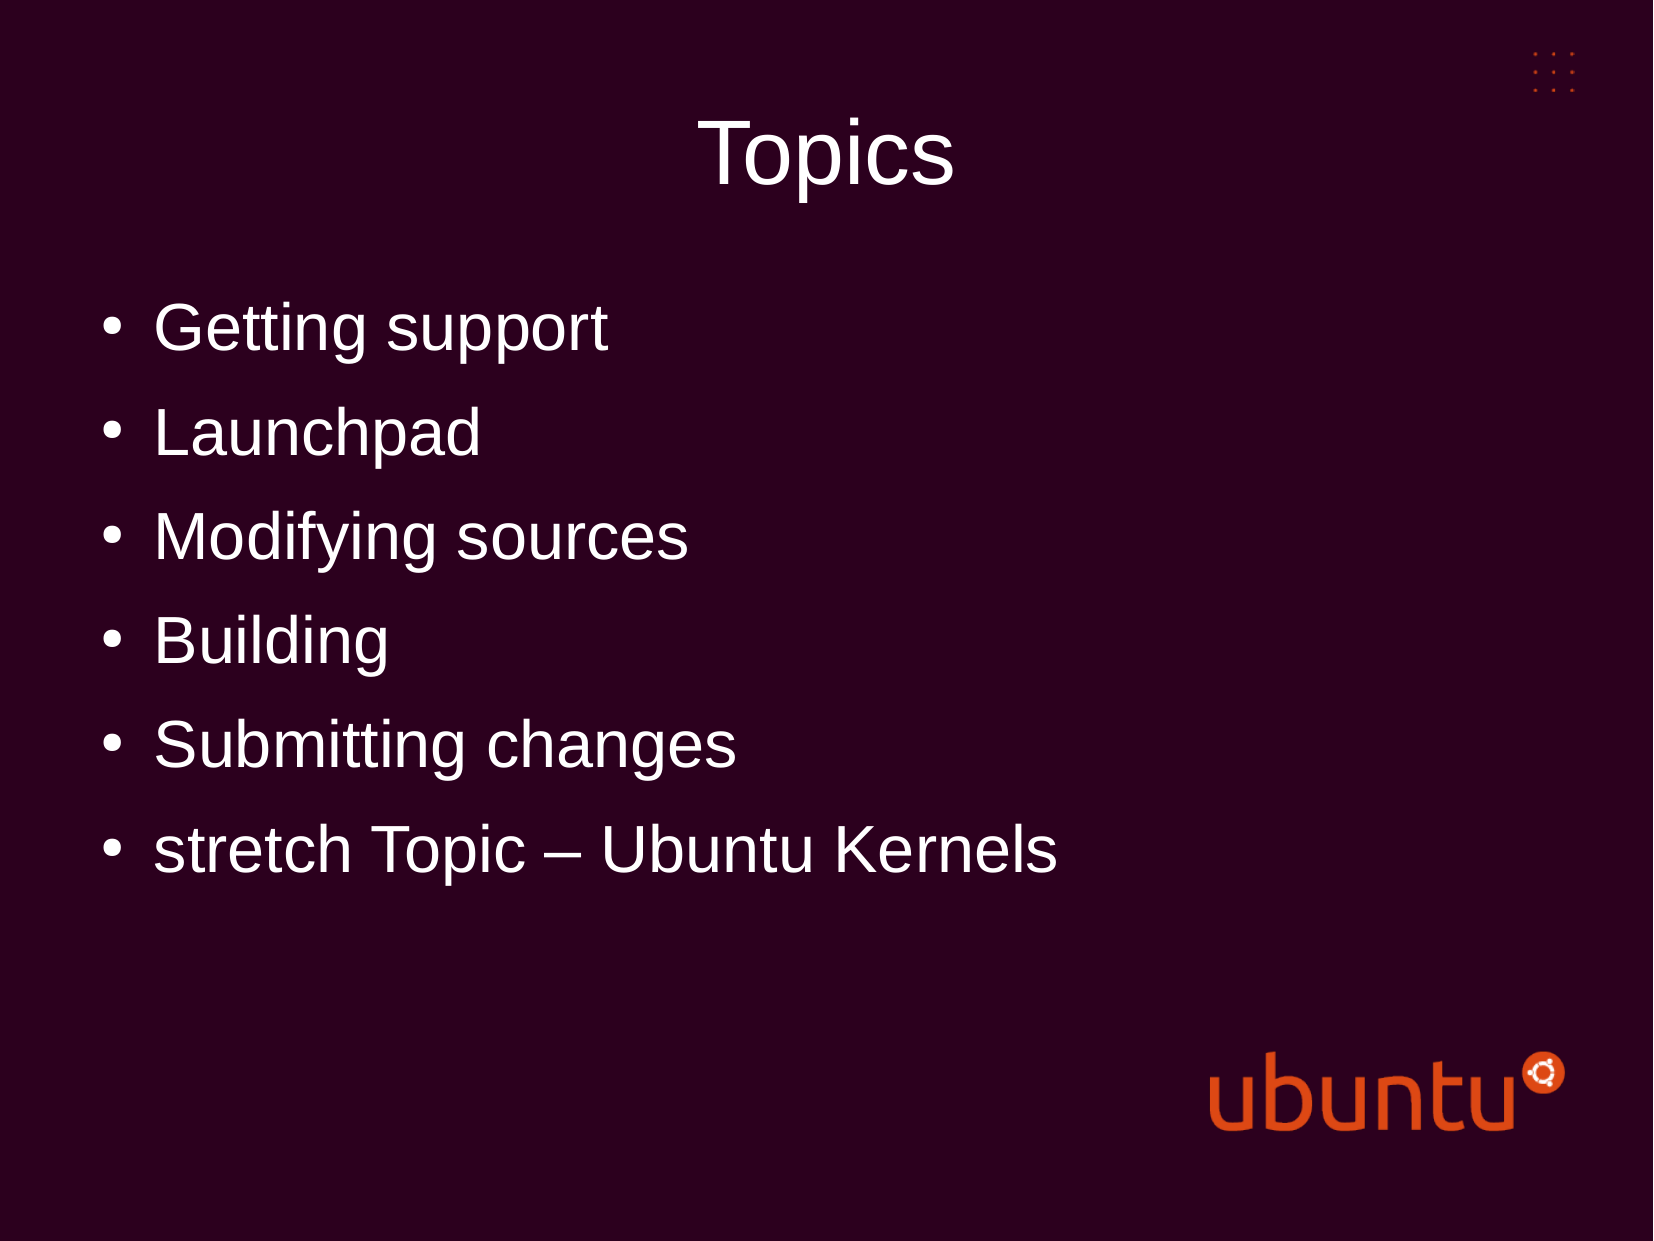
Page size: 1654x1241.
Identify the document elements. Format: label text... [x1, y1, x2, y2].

title Topics [82, 49, 1571, 257]
list Getting support Launchpad Modifying sources Building Submitting changes stretch Topic – Ubuntu Kernels [82, 290, 1571, 1010]
picture [1571, 49, 1575, 94]
picture [1121, 960, 1653, 1223]
